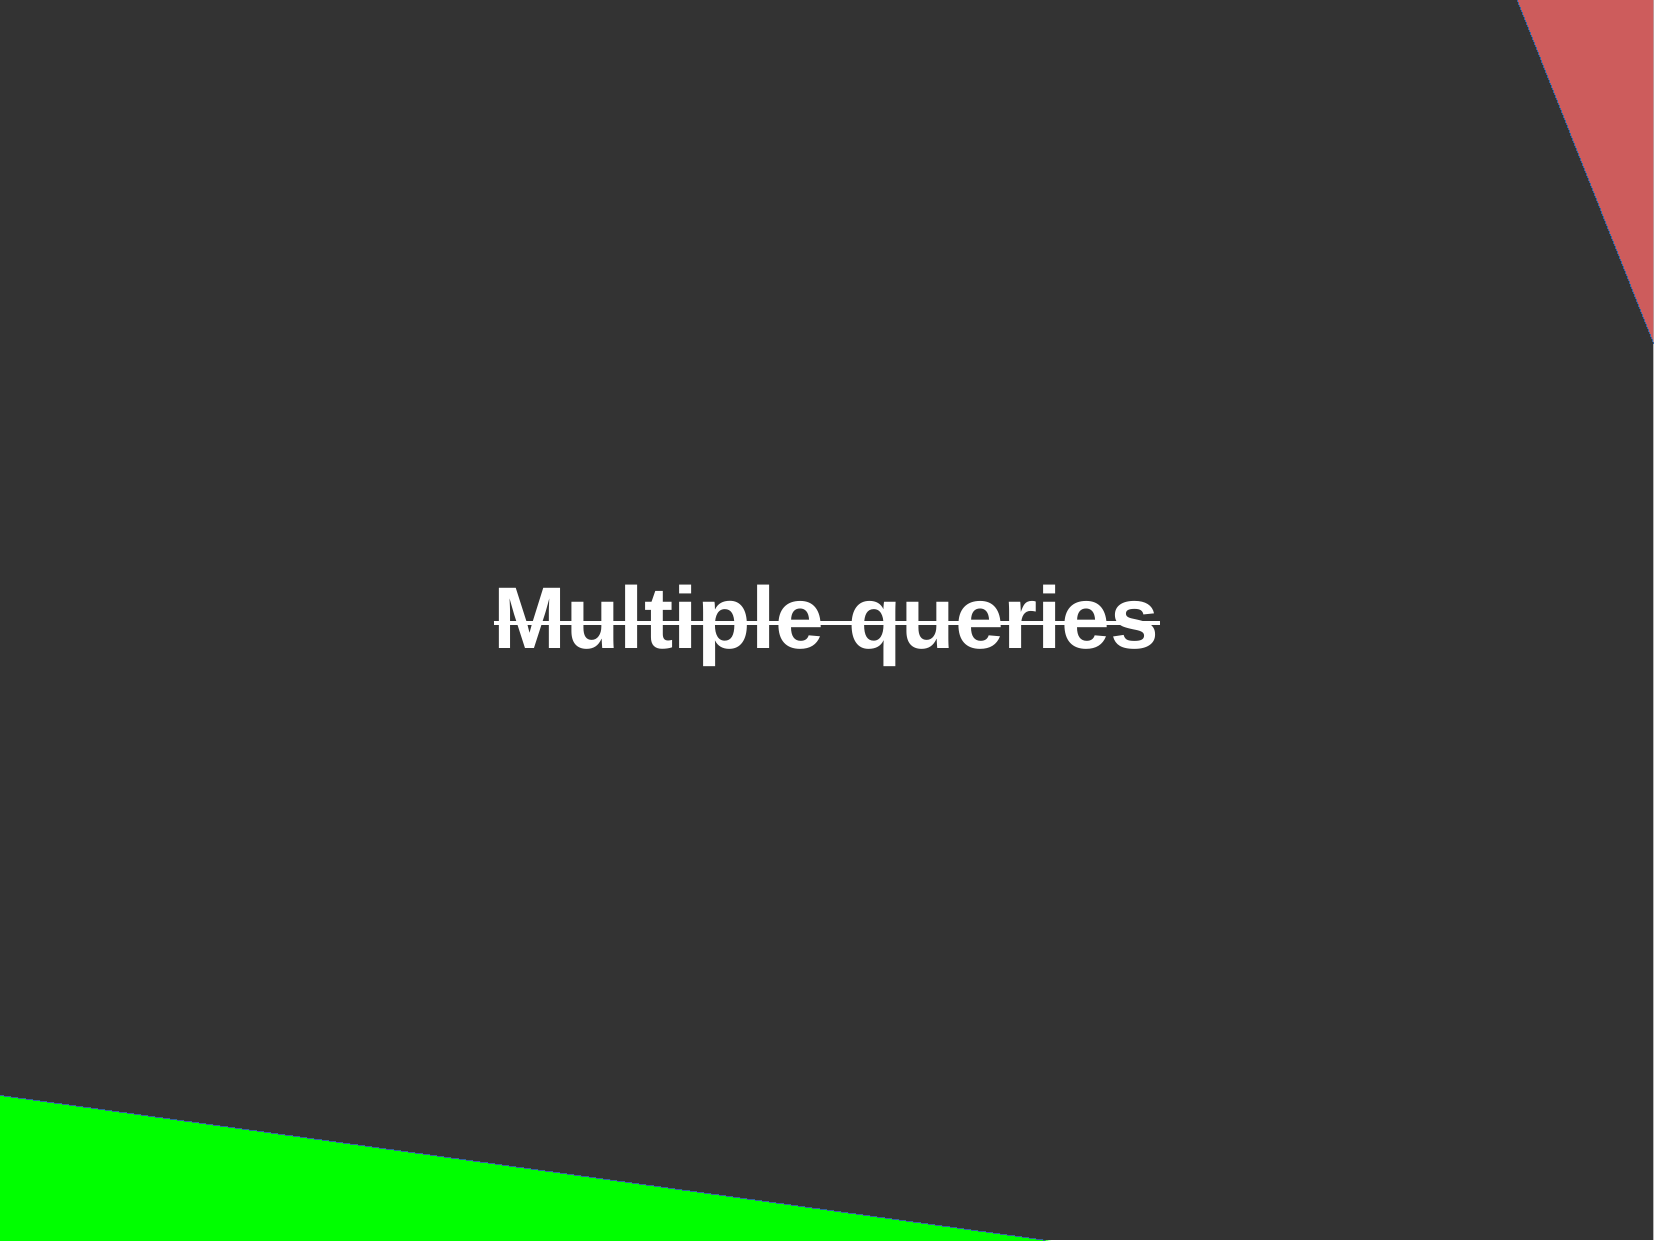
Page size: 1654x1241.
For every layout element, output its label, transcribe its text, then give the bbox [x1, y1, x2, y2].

text_box [0, 1095, 1052, 1241]
text_box [1517, 0, 1654, 344]
title Multiple queries [31, 568, 1622, 672]
